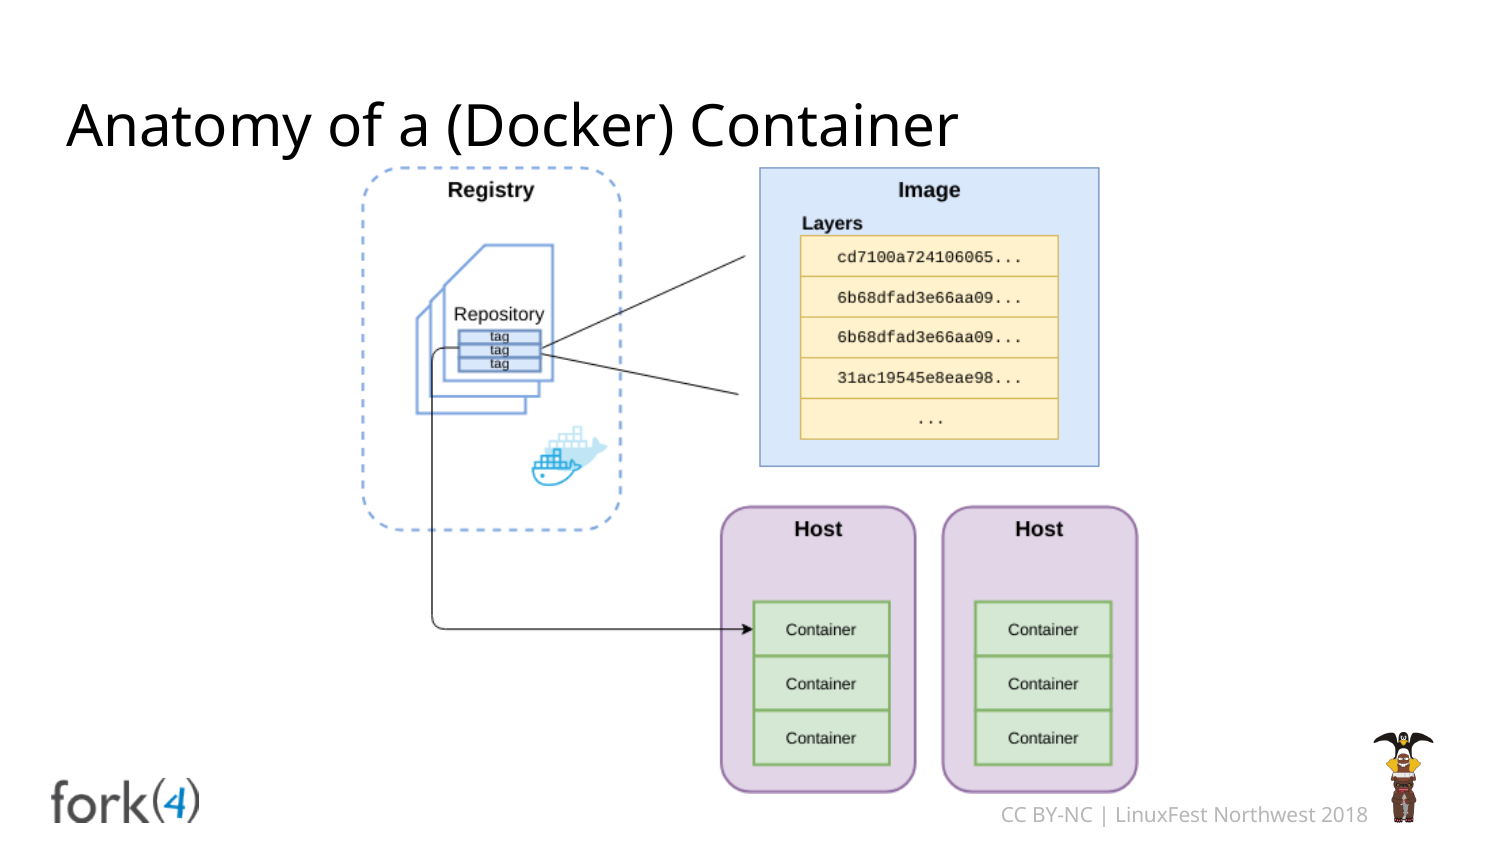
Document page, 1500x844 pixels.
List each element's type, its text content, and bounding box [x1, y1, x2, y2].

title Anatomy of a (Docker) Container [51, 72, 1449, 167]
picture [1358, 732, 1449, 823]
picture [361, 166, 1139, 794]
picture [51, 778, 199, 823]
